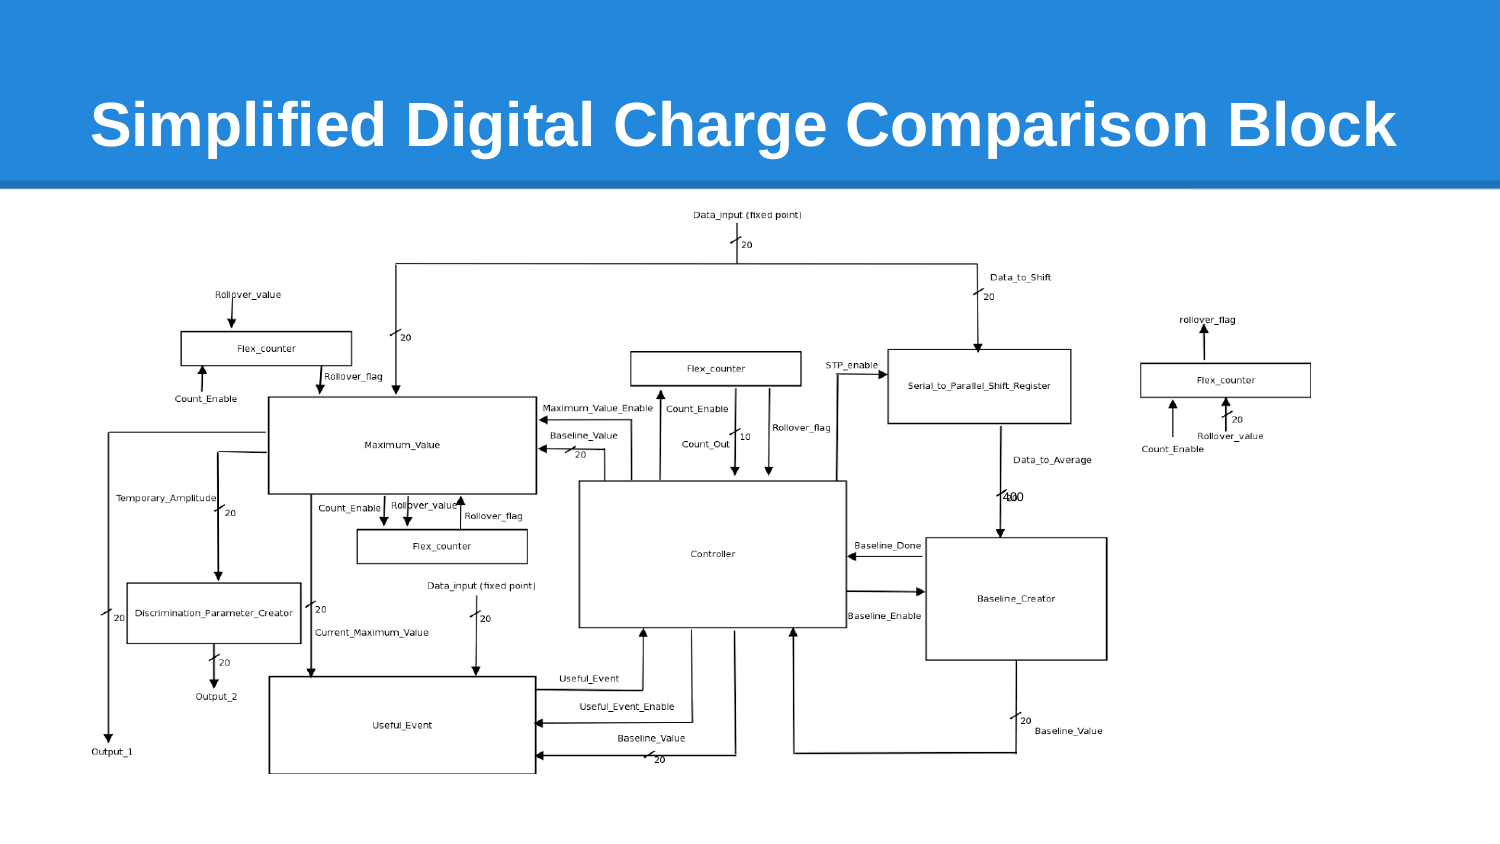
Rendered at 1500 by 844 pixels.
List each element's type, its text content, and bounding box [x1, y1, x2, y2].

title Simplified Digital Charge Comparison Block [75, 33, 1425, 175]
text_box 400 [987, 474, 1050, 520]
picture [91, 209, 1311, 774]
